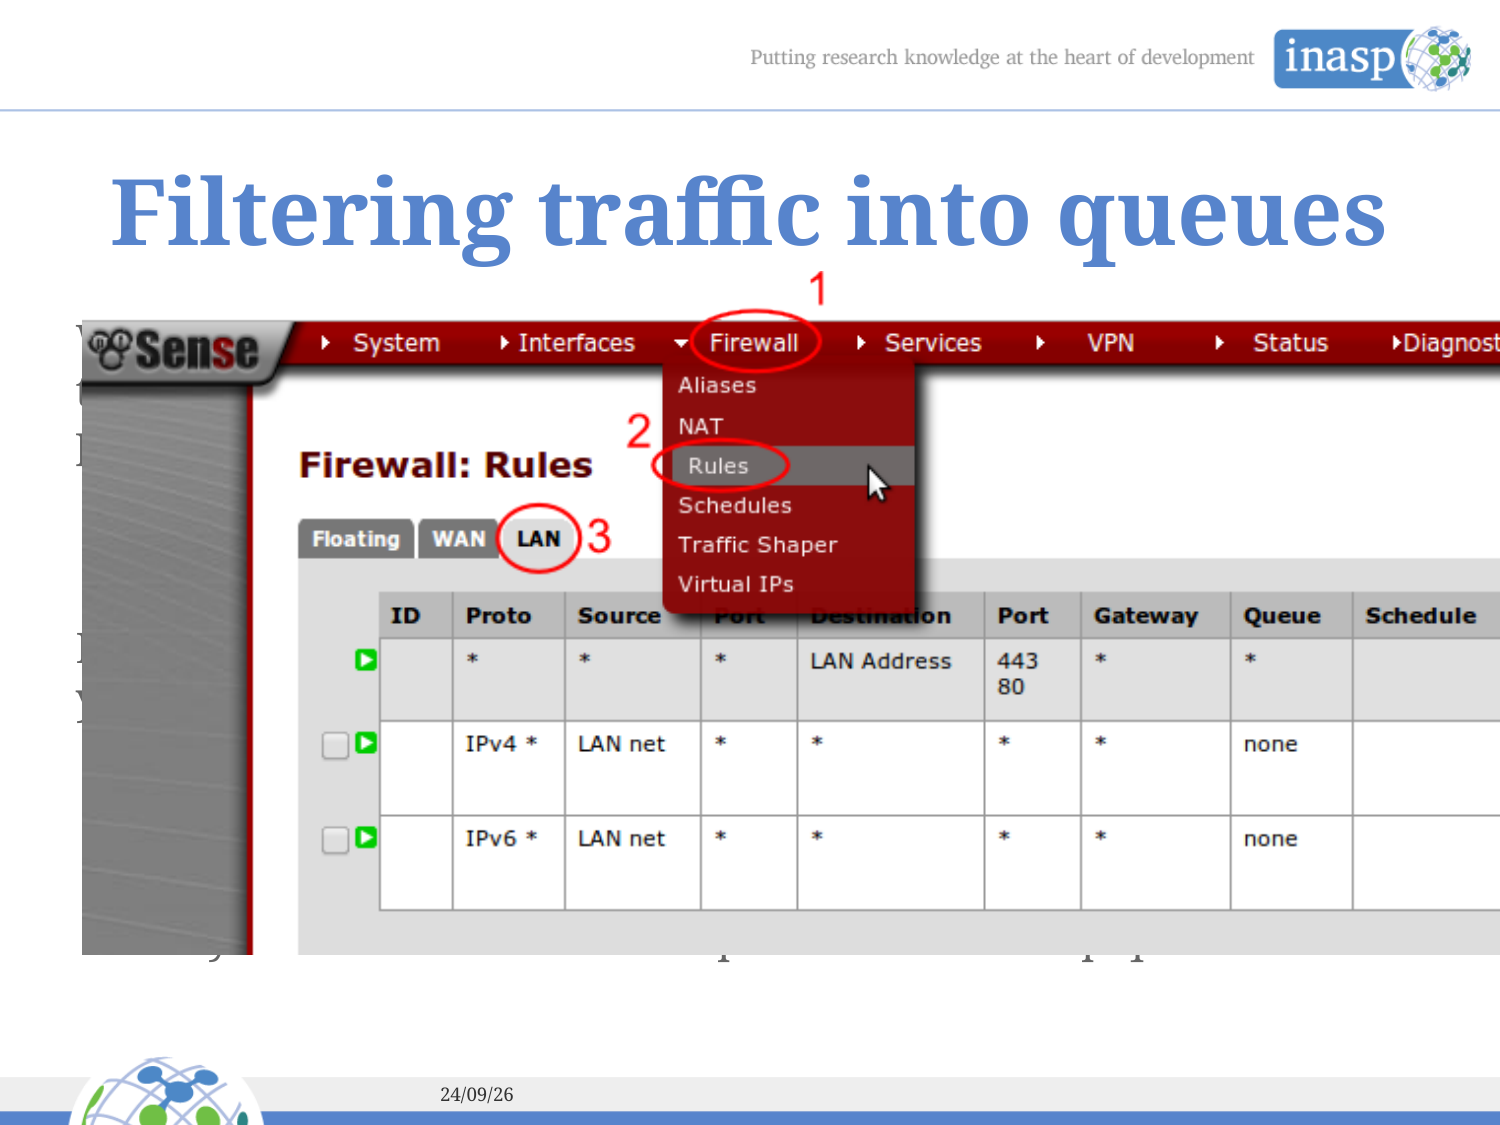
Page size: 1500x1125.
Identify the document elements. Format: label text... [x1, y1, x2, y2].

list We use firewall rules to assign traffic to a queue. The rule allows the outbound traffic, and at the same time assigns the returning packets into a queue. From the pfSense menu choose Firewall/Traffic Shaper. Click on the LAN tab. If you already have a rule that applies to outbound HTTP traffic, you will need to change it, instead of creating a new rule: If you create a new rule before that rule, it will override that rule because the firewall will match the new rule first. If you create a new rule after that rule, then it will never be hit, and your traffic will never be placed into the http queue. [75, 313, 1426, 967]
picture [0, 0, 1500, 1125]
title Filtering traffic into queues [75, 129, 1426, 313]
